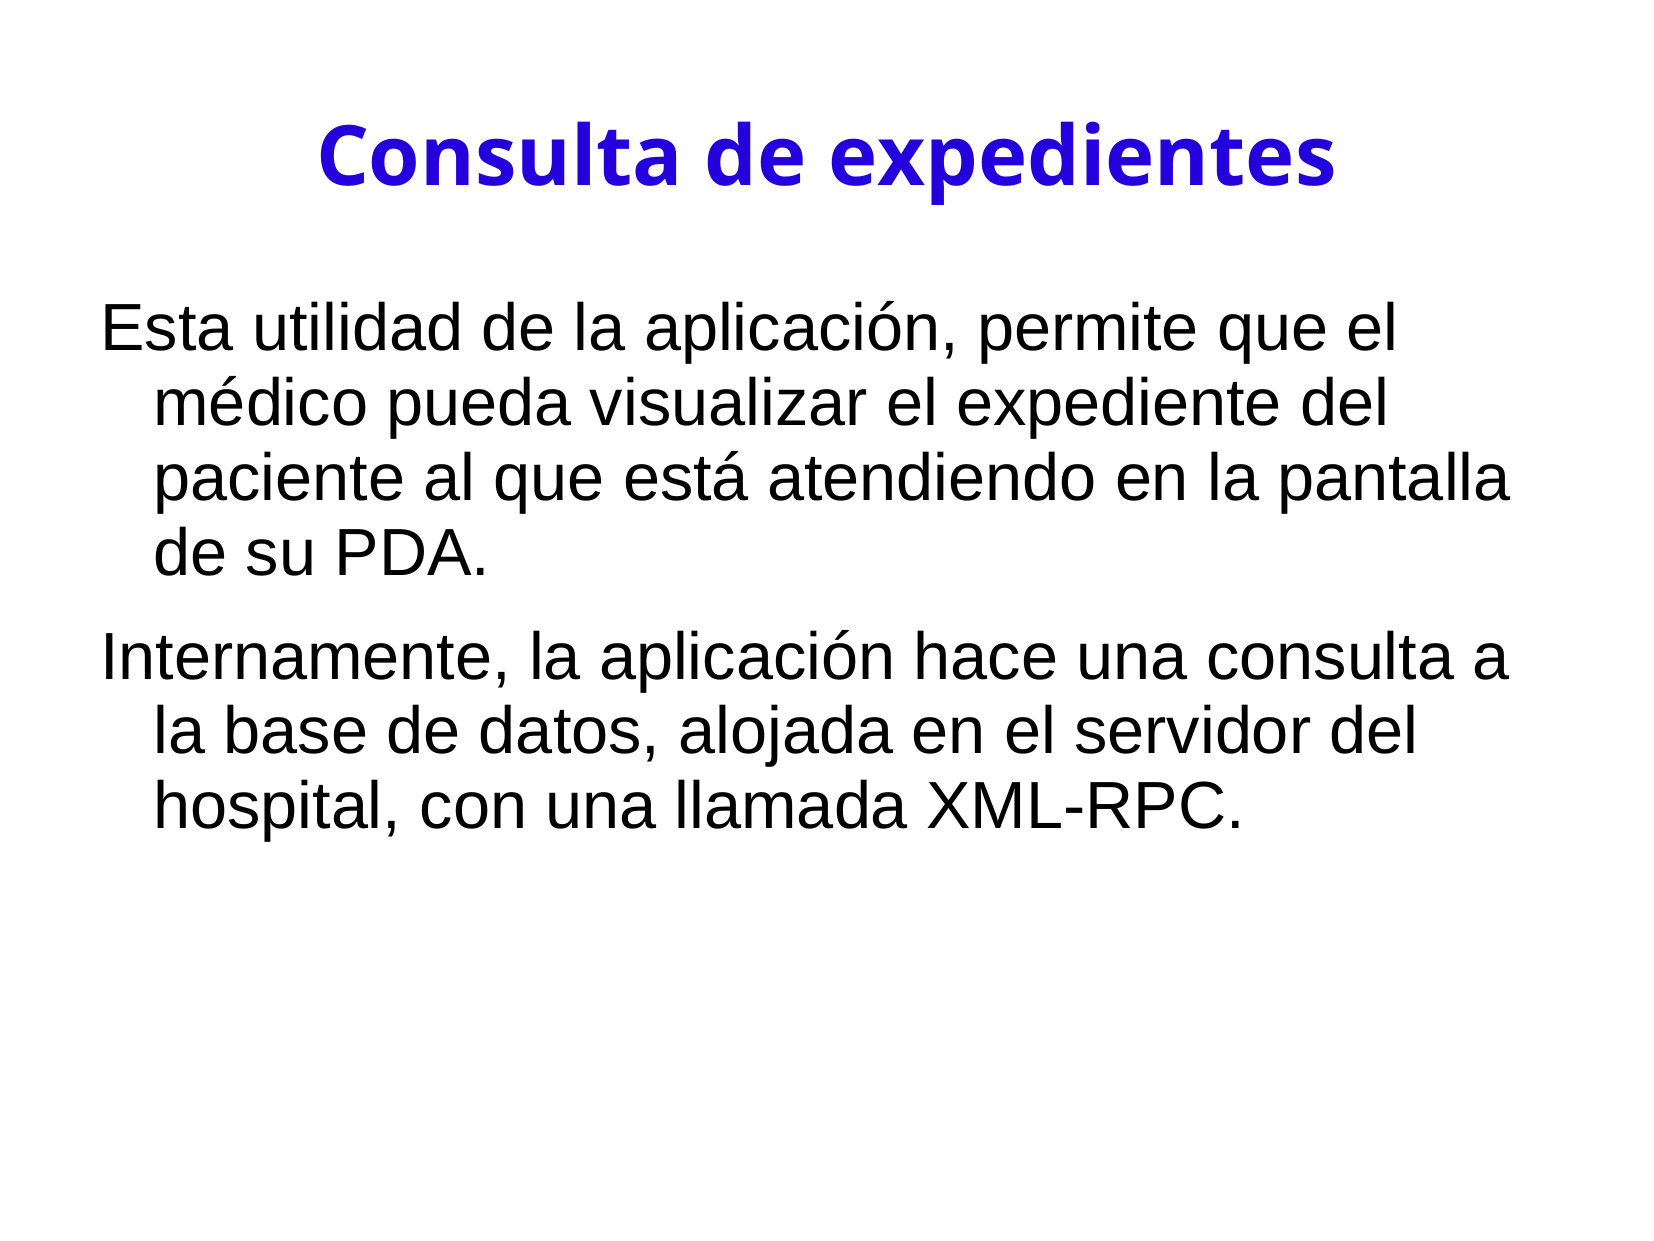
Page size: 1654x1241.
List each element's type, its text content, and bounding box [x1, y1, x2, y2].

list Esta utilidad de la aplicación, permite que el médico pueda visualizar el expediente del paciente al que está atendiendo en la pantalla de su PDA. Internamente, la aplicación hace una consulta a la base de datos, alojada en el servidor del hospital, con una llamada XML-RPC. [82, 290, 1571, 1109]
title Consulta de expedientes [82, 49, 1571, 257]
